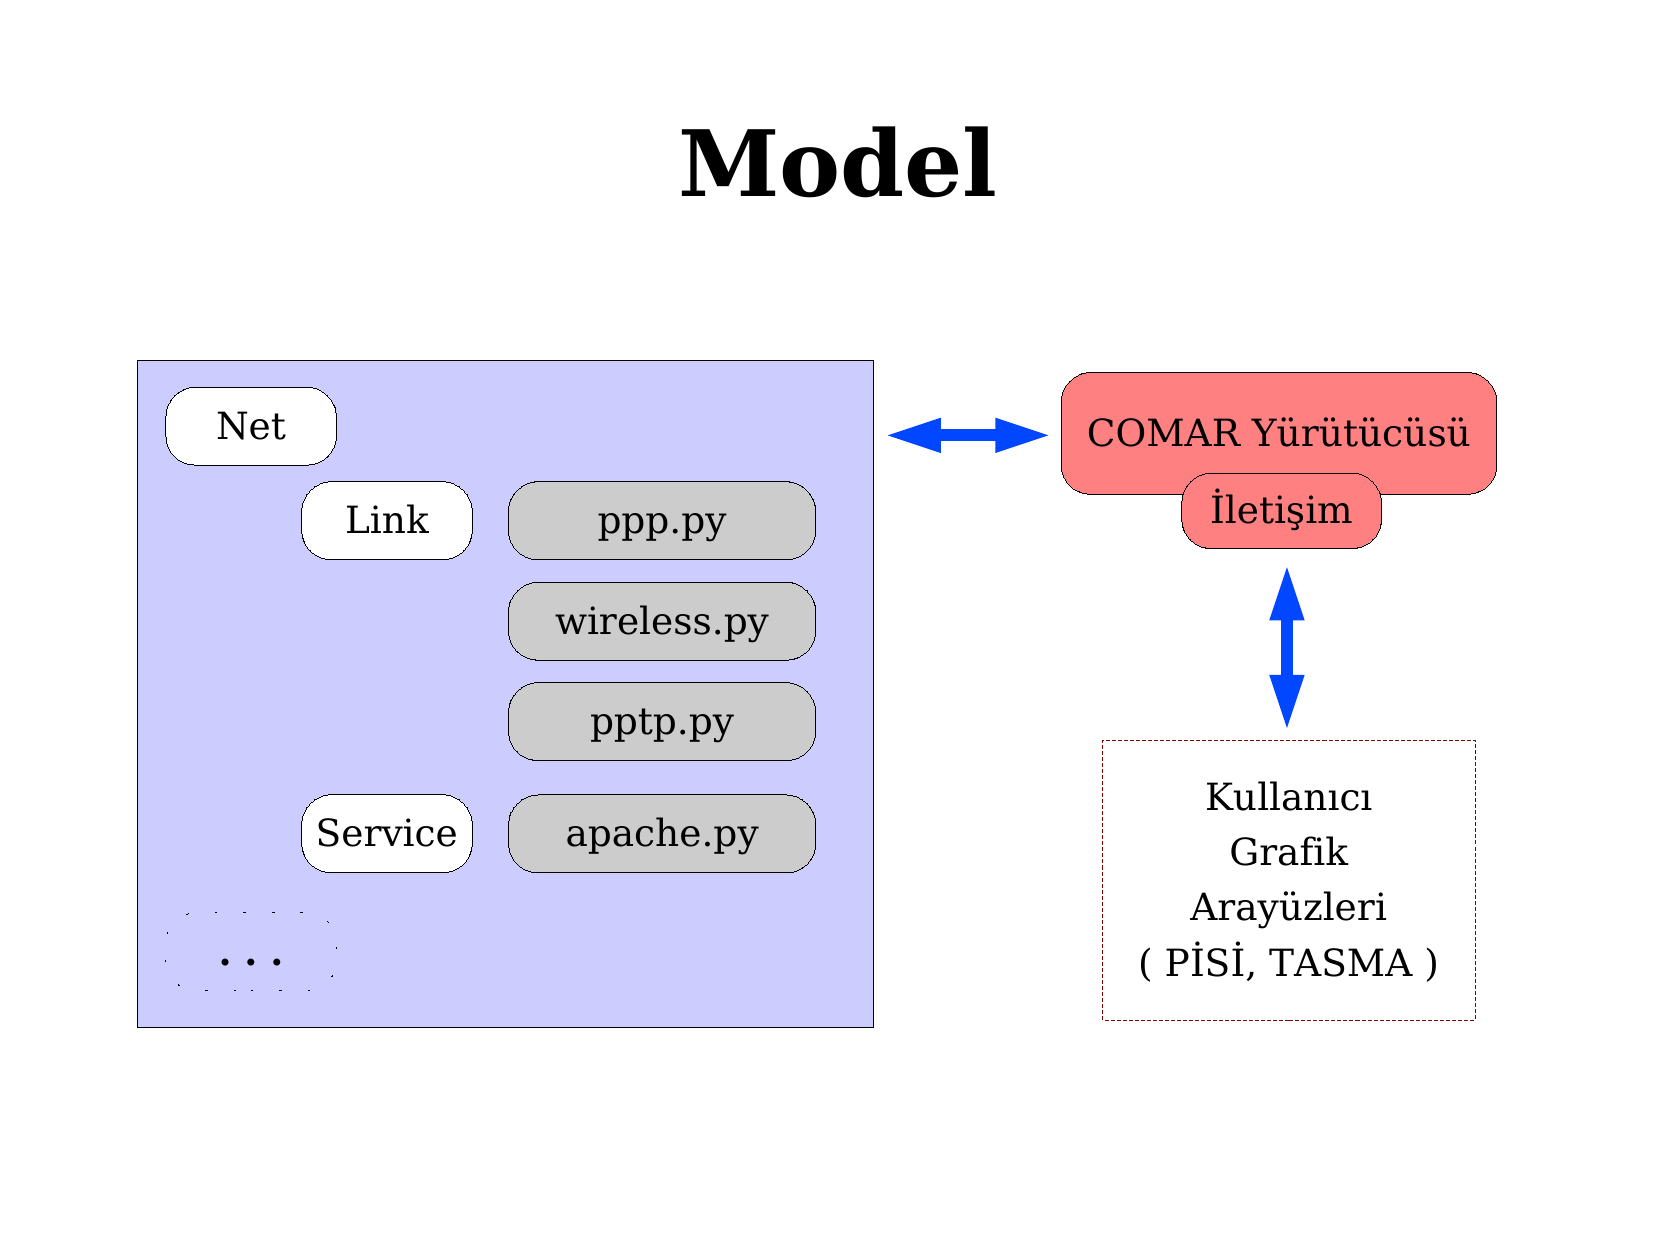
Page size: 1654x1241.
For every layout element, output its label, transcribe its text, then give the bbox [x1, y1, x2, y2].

text_box Service [301, 794, 473, 873]
text_box COMAR Yürütücüsü [1061, 372, 1497, 495]
text_box Net [165, 387, 337, 466]
text_box pptp.py [508, 682, 816, 761]
text_box Model [678, 109, 999, 218]
text_box Kullanıcı Grafik Arayüzleri ( PİSİ, TASMA ) [1102, 740, 1476, 1021]
text_box ppp.py [508, 481, 816, 560]
text_box Link [301, 481, 473, 560]
text_box İletişim [1181, 473, 1382, 549]
text_box wireless.py [508, 582, 816, 661]
text_box . . . [165, 912, 337, 991]
text_box apache.py [508, 794, 816, 873]
text_box [137, 360, 874, 1028]
